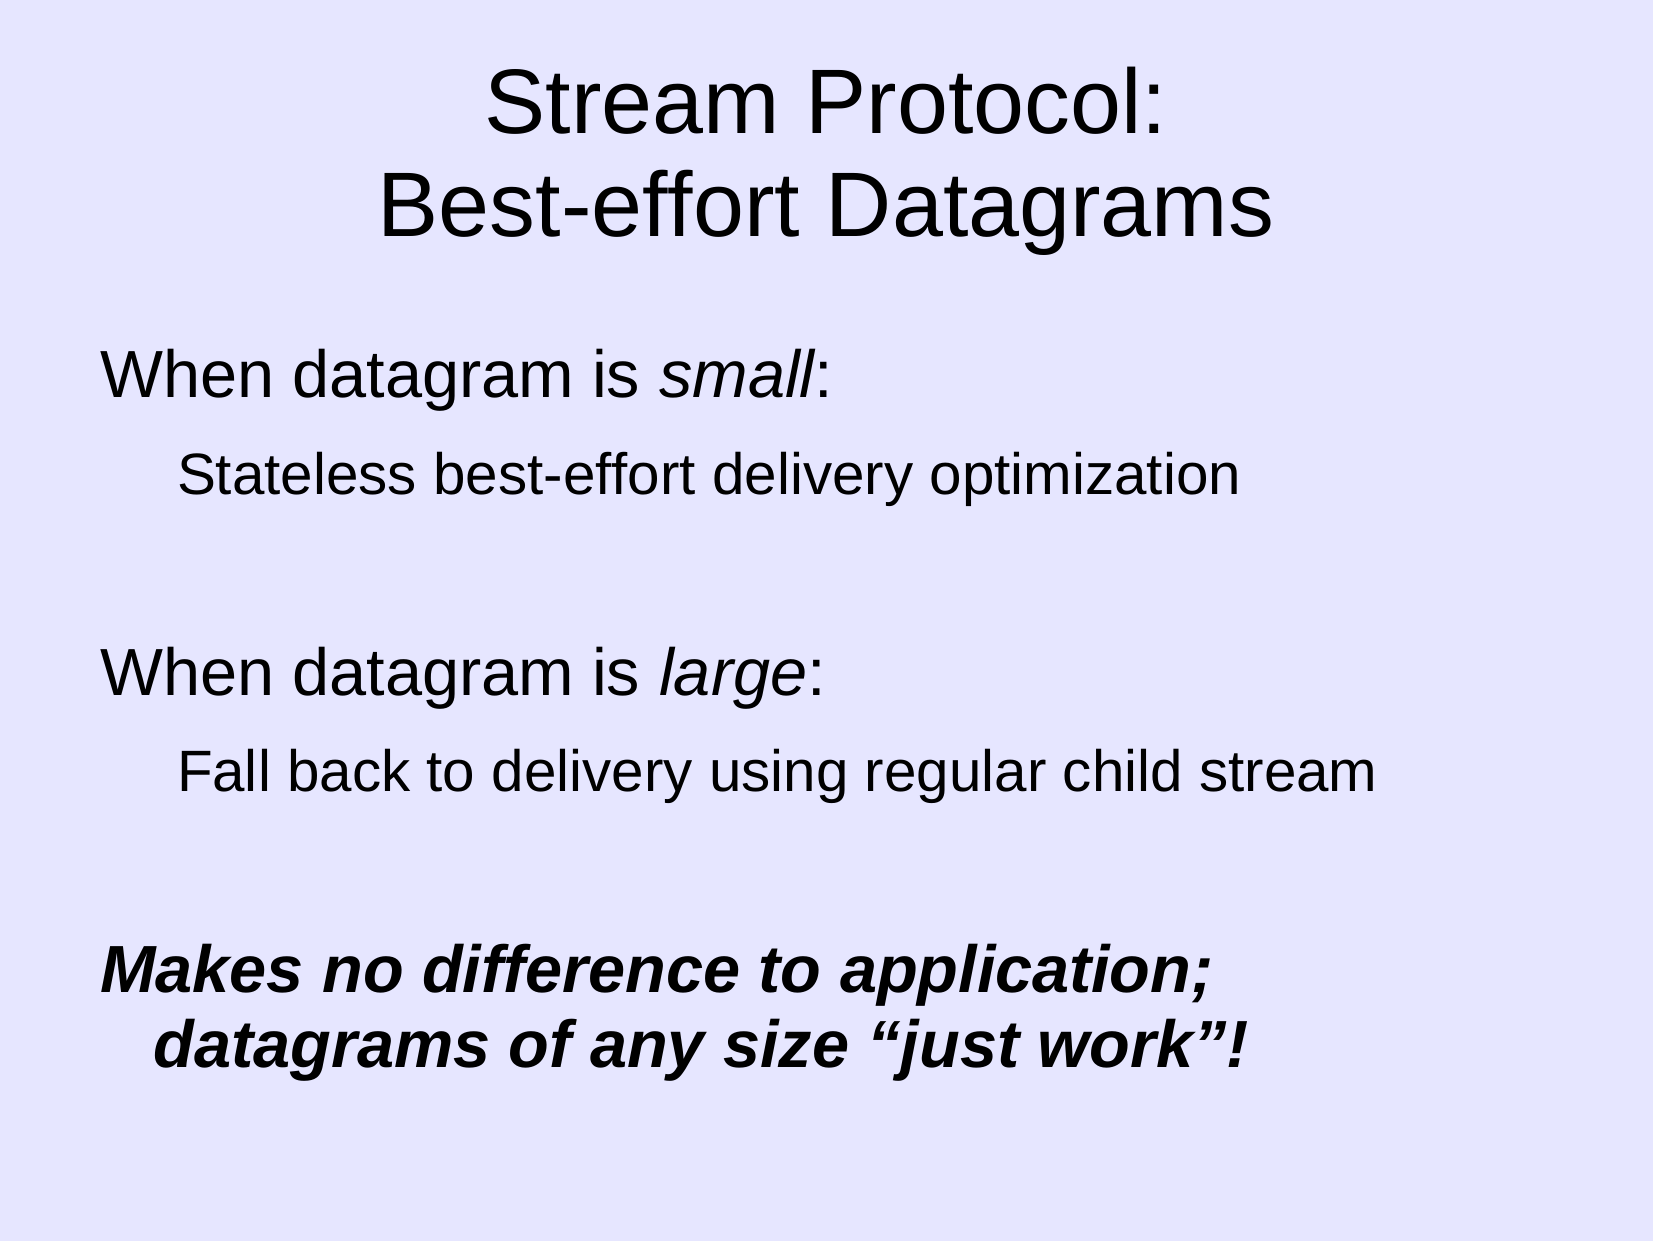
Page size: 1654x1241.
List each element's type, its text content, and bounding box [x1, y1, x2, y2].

list When datagram is small: Stateless best-effort delivery optimization When datagram is large: Fall back to delivery using regular child stream Makes no difference to application; datagrams of any size “just work”! [82, 337, 1571, 1080]
title Stream Protocol: Best-effort Datagrams [82, 50, 1571, 256]
